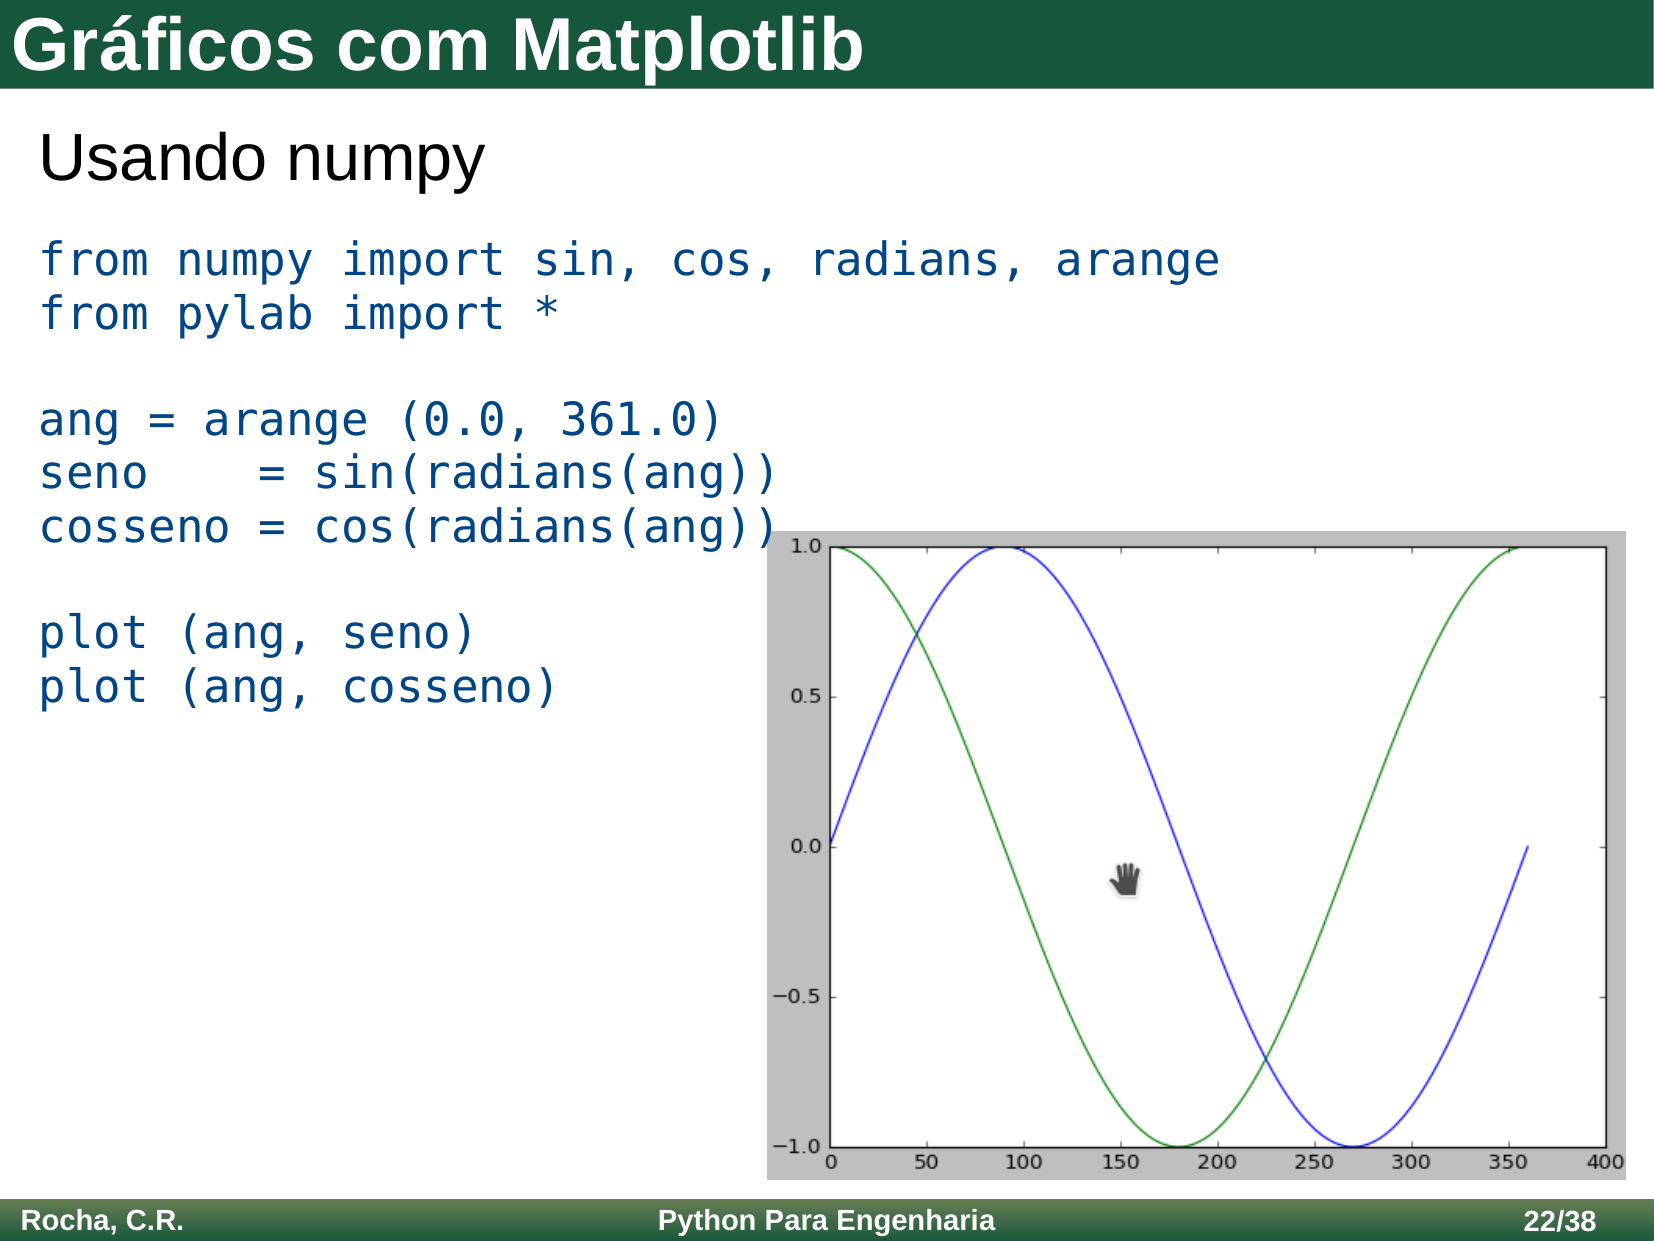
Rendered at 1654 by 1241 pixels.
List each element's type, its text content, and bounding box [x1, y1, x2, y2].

text_box from numpy import sin, cos, radians, arange from pylab import * ang = arange (0.0, 361.0) seno = sin(radians(ang)) cosseno = cos(radians(ang)) plot (ang, seno) plot (ang, cosseno) [23, 225, 1241, 987]
picture [767, 531, 1626, 1180]
title Gráficos com Matplotlib [11, 0, 1625, 89]
text_box Usando numpy [23, 112, 762, 202]
